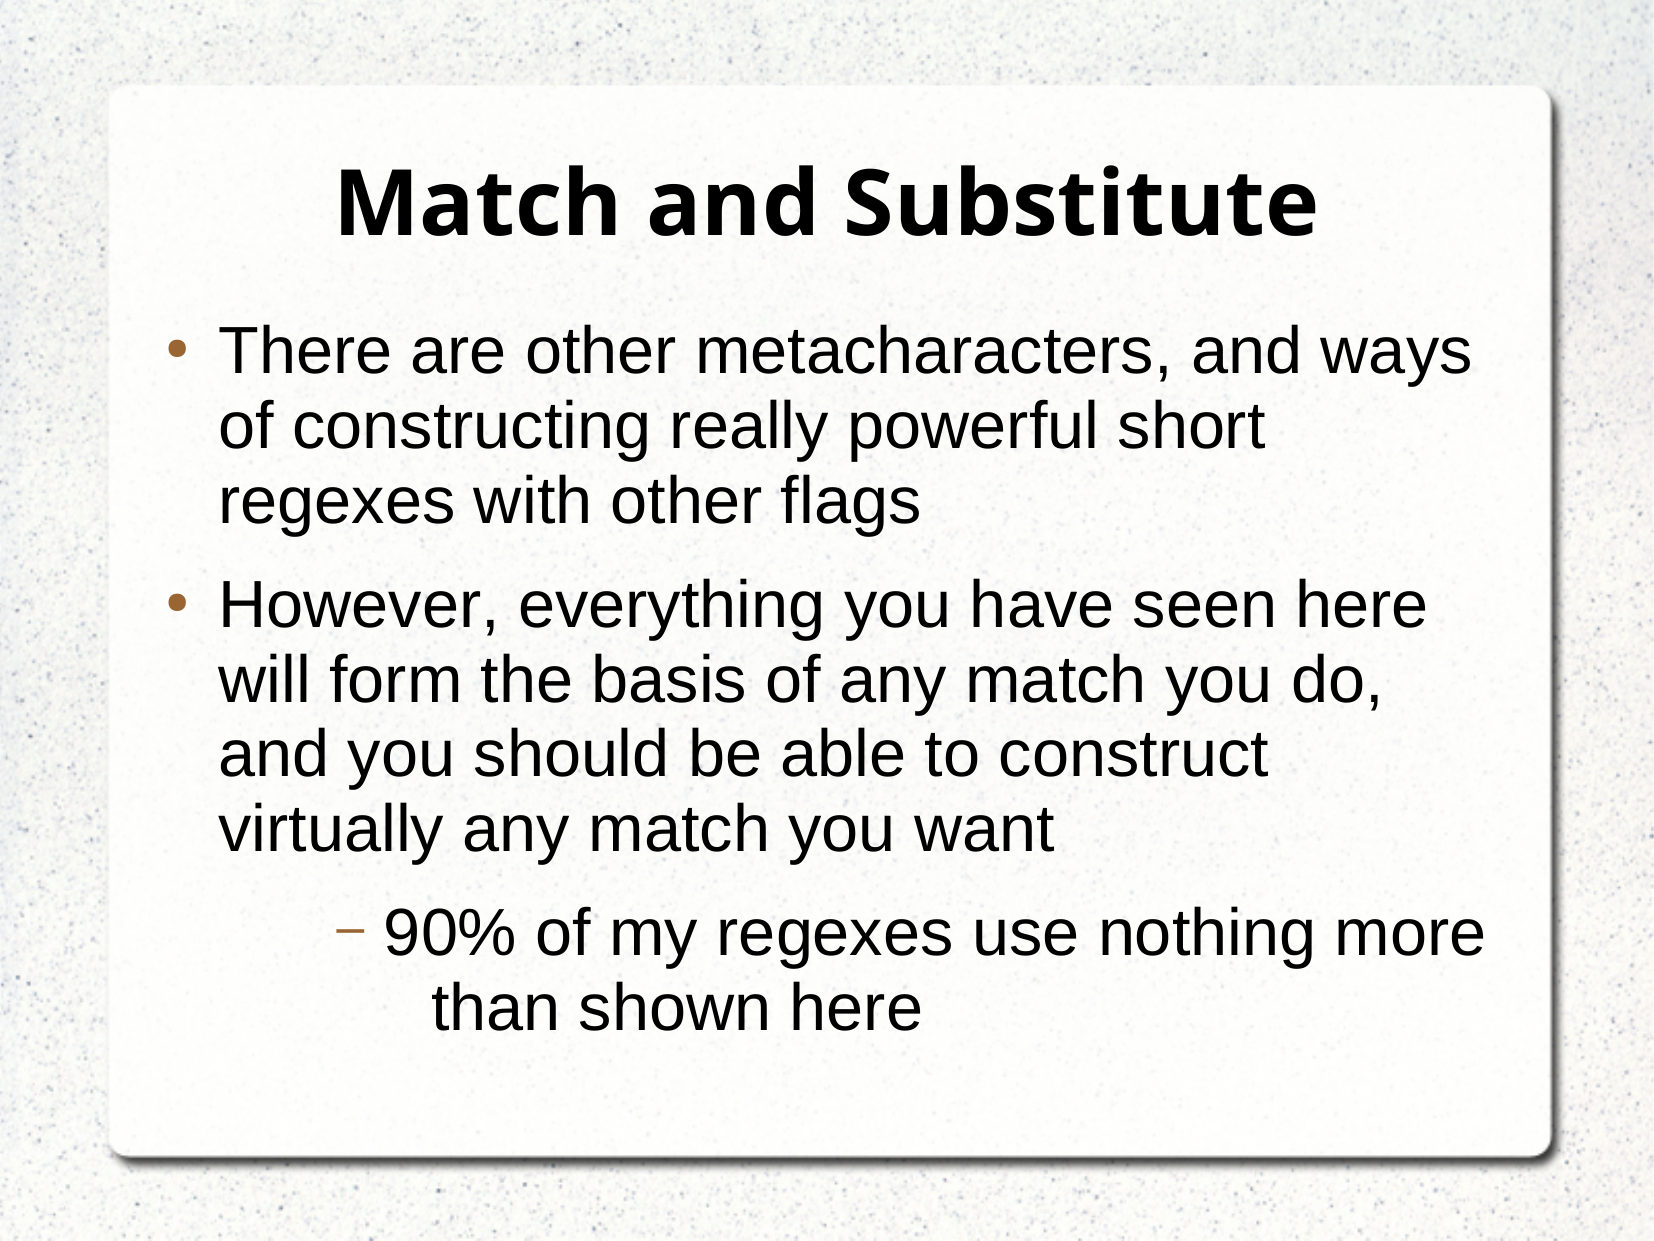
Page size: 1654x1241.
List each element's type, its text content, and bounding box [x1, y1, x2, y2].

title Match and Substitute [118, 96, 1536, 304]
picture [0, 0, 1654, 1241]
list There are other metacharacters, and ways of constructing really powerful short regexes with other flags However, everything you have seen here will form the basis of any match you do, and you should be able to construct virtually any match you want 90% of my regexes use nothing more than shown here [147, 313, 1506, 1043]
